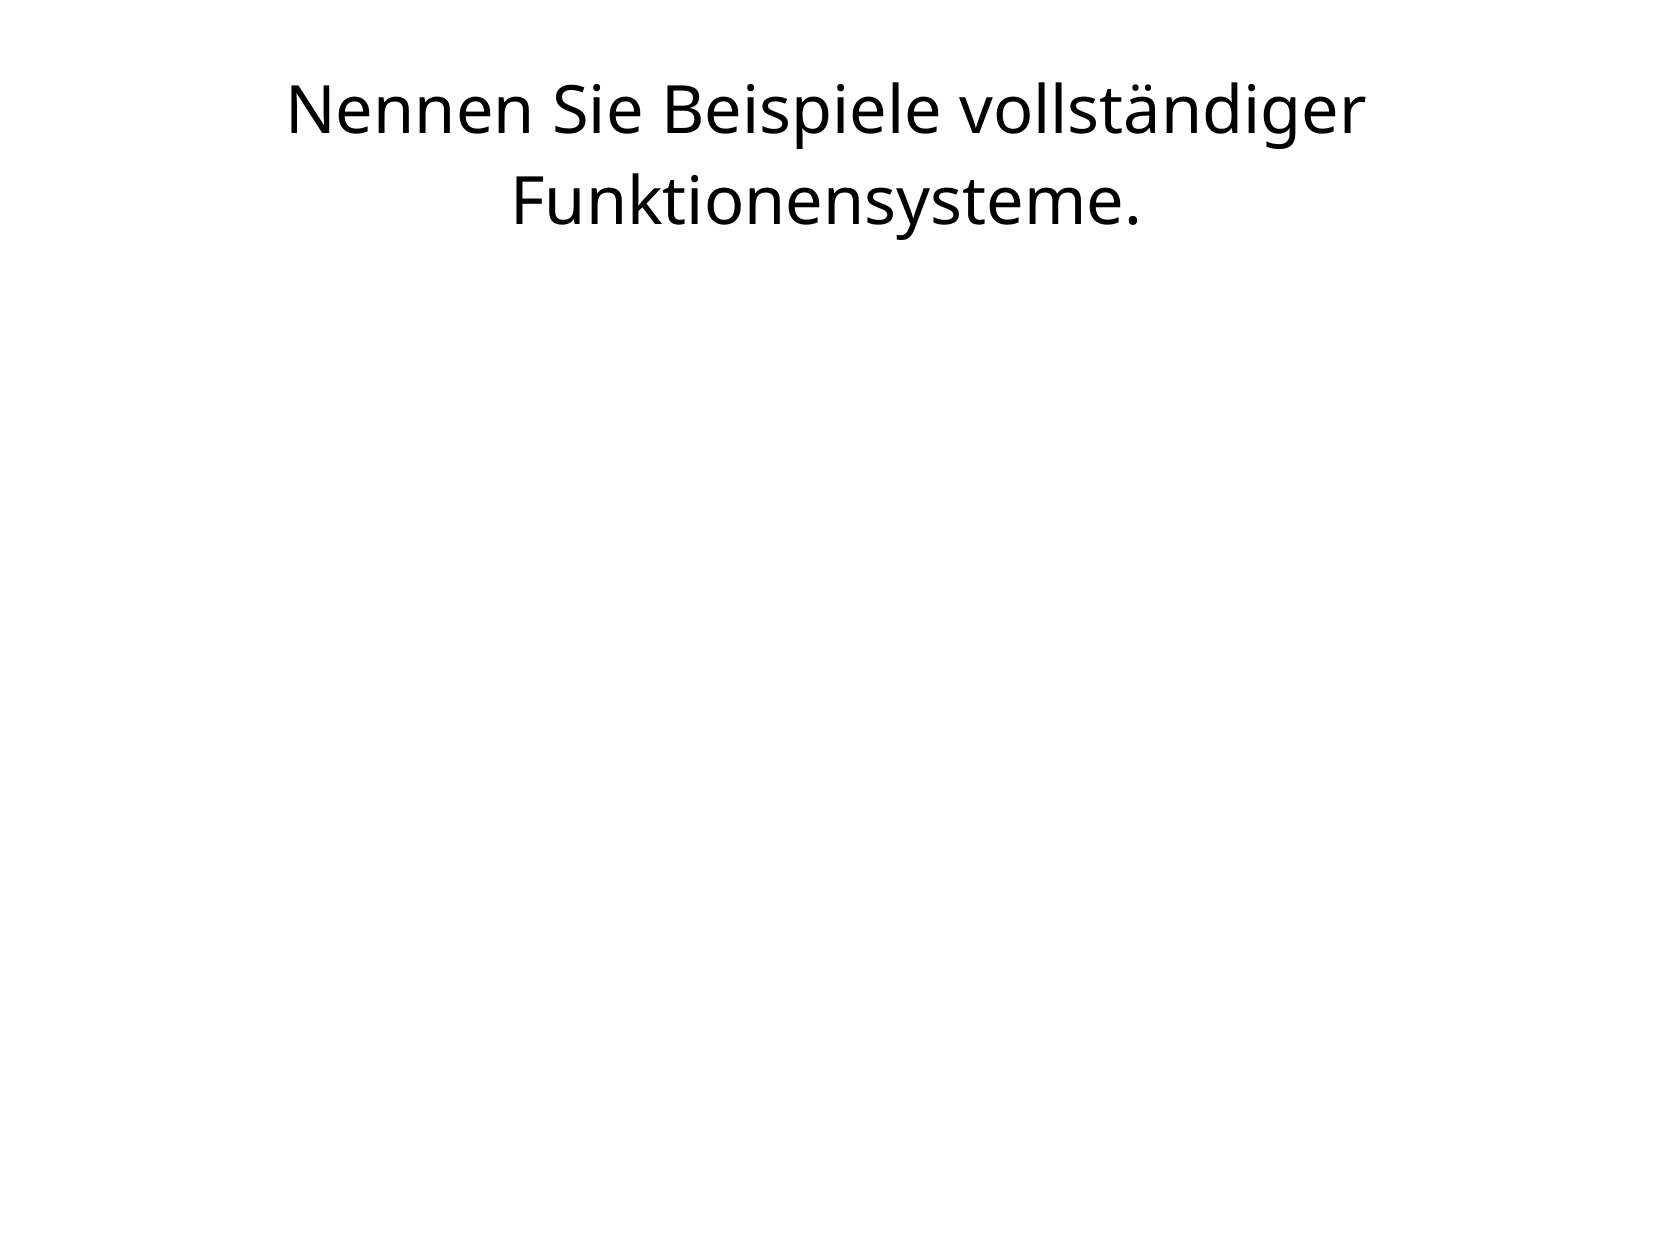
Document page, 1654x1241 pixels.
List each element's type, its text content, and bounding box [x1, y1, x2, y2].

title Nennen Sie Beispiele vollständiger Funktionensysteme. [82, 49, 1571, 257]
